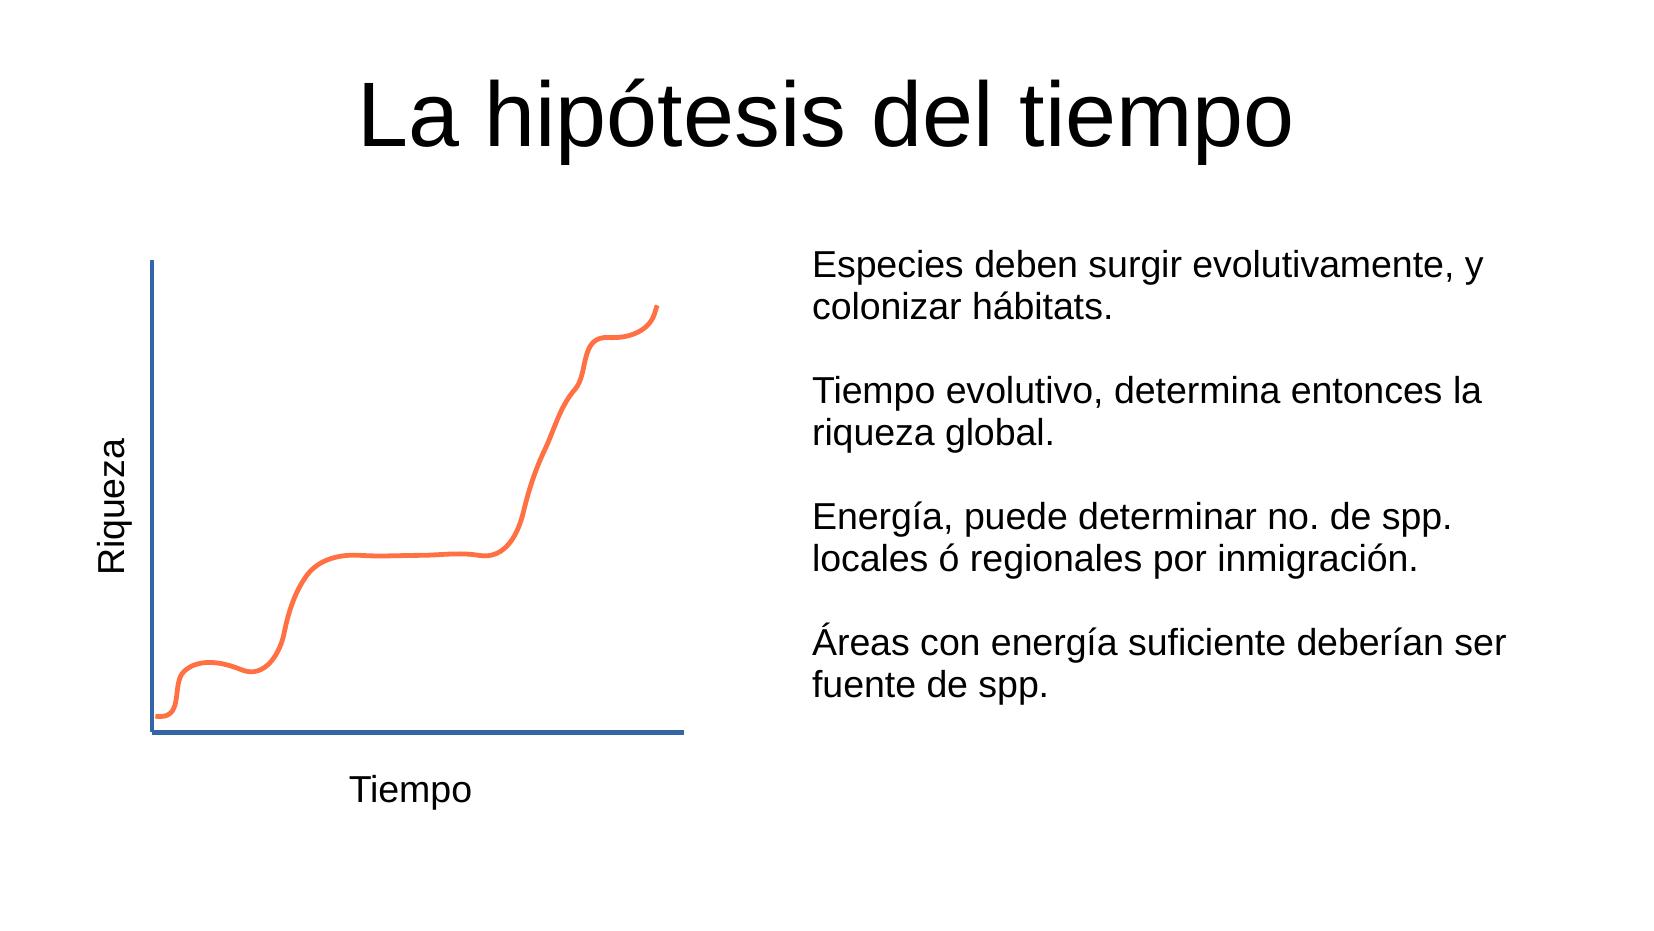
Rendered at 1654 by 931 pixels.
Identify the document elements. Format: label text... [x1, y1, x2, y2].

title La hipótesis del tiempo [82, 37, 1571, 193]
text_box Riqueza [82, 118, 140, 591]
text_box Especies deben surgir evolutivamente, y colonizar hábitats. Tiempo evolutivo, determina entonces la riqueza global. Energía, puede determinar no. de spp. locales ó regionales por inmigración. Áreas con energía suficiente deberían ser fuente de spp. [797, 236, 1536, 713]
text_box Tiempo [333, 760, 807, 818]
